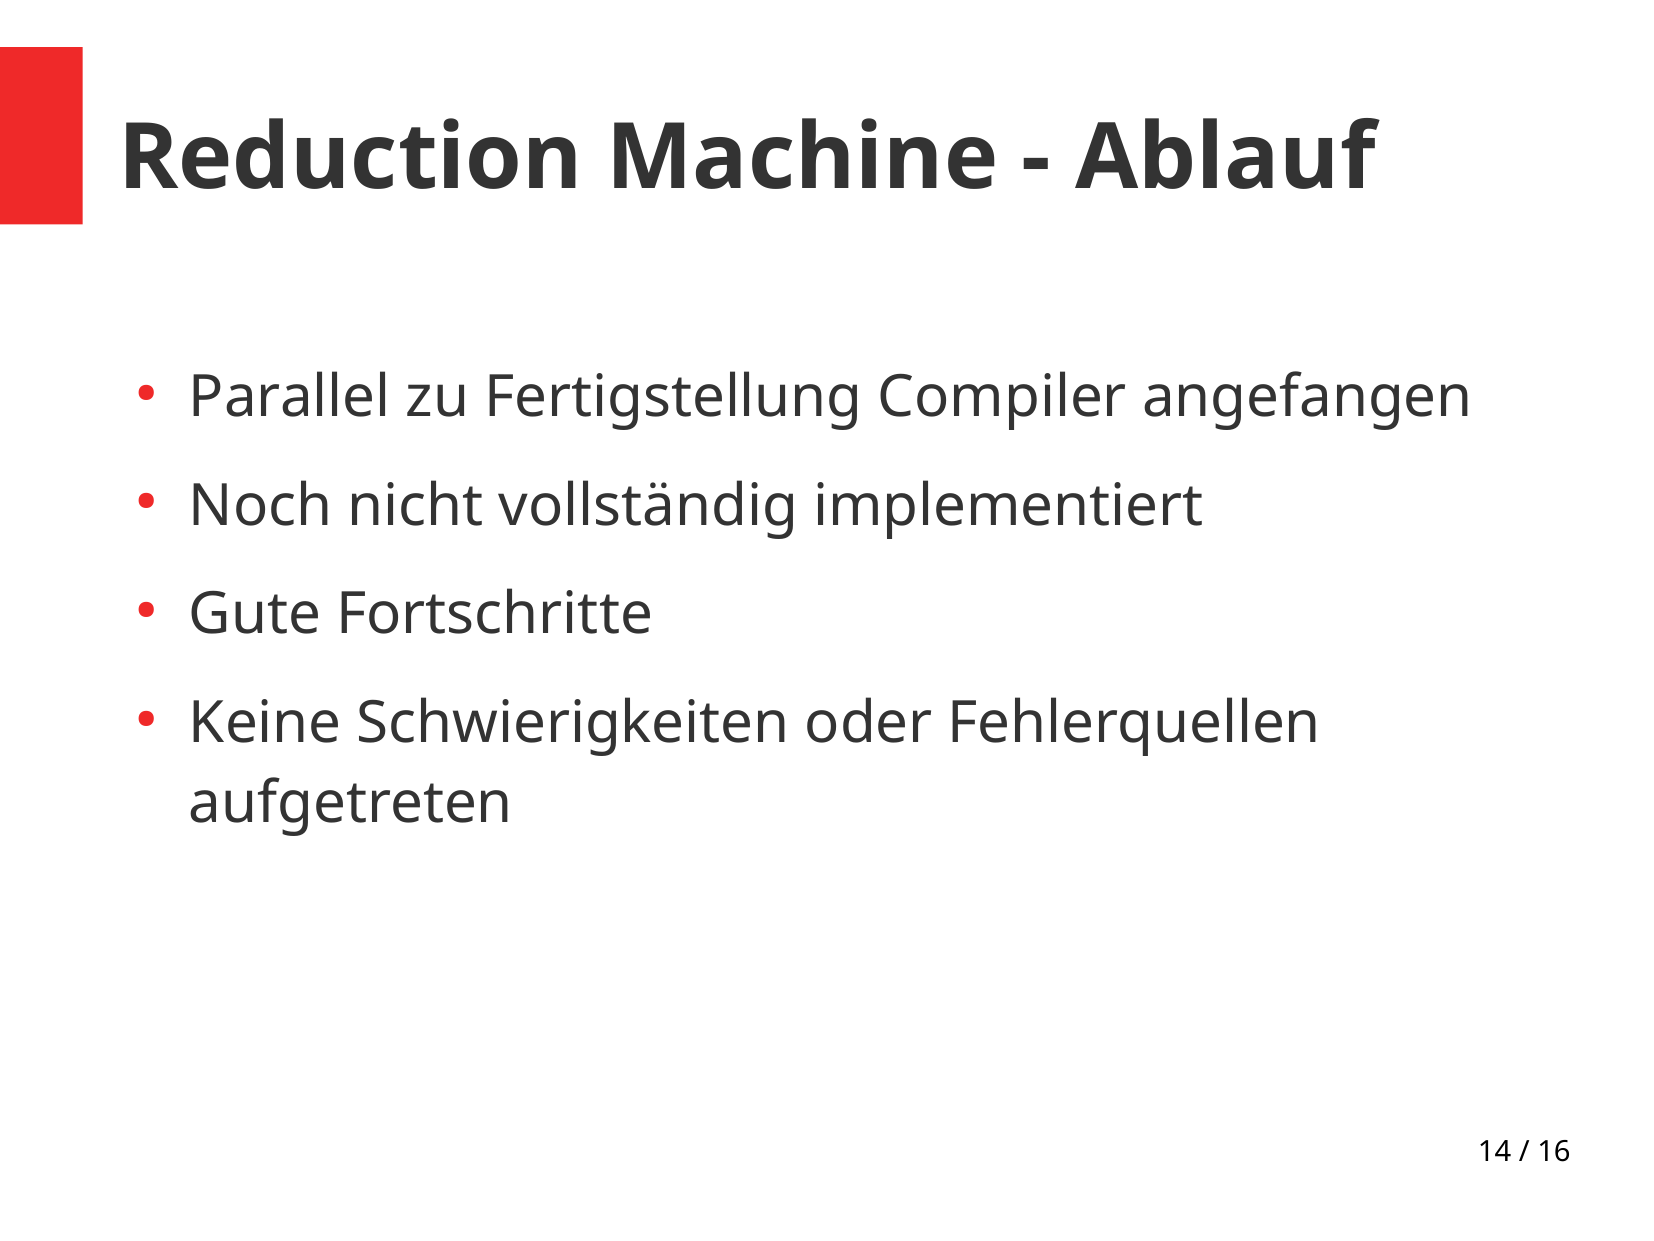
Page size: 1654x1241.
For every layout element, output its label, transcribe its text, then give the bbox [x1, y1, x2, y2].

list Parallel zu Fertigstellung Compiler angefangen Noch nicht vollständig implementiert Gute Fortschritte Keine Schwierigkeiten oder Fehlerquellen aufgetreten [118, 354, 1536, 1074]
title Reduction Machine - Ablauf [118, 49, 1571, 257]
